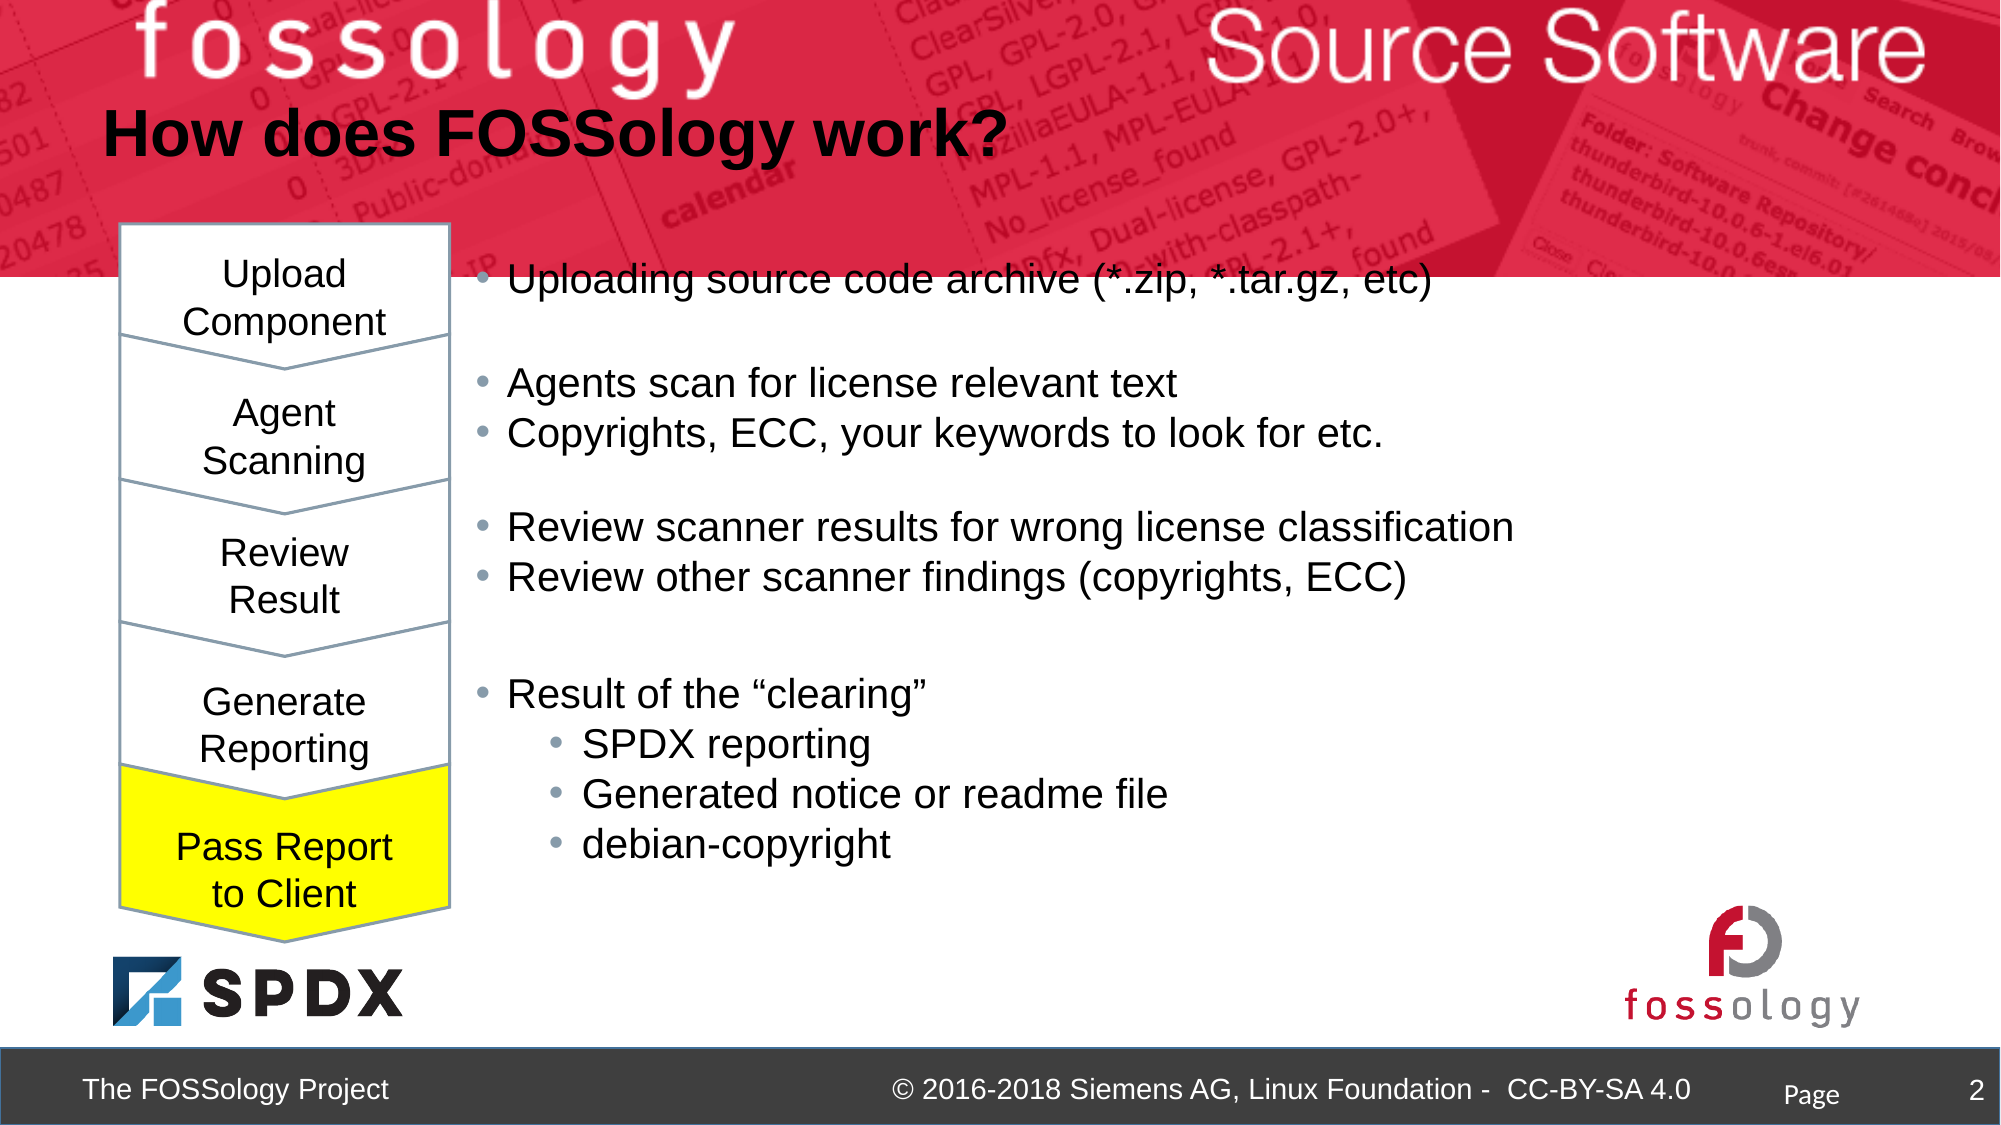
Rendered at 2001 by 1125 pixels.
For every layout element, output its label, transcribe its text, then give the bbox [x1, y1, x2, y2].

text_box Generate Reporting [126, 655, 443, 778]
text_box Agents scan for license relevant text Copyrights, ECC, your keywords to look for etc. [475, 353, 1893, 460]
picture [0, 0, 2001, 277]
text_box Review scanner results for wrong license classification Review other scanner findings (copyrights, ECC) [475, 497, 1893, 604]
picture [1621, 901, 1863, 1031]
text_box Pass Report to Client [126, 800, 443, 923]
text_box Page [1637, 1060, 1862, 1125]
text_box How does FOSSology work? [0, 0, 2000, 208]
text_box Uploading source code archive (*.zip, *.tar.gz, etc) [475, 251, 1893, 302]
text_box [195, 923, 375, 942]
picture [113, 956, 403, 1026]
text_box [119, 223, 450, 227]
text_box [119, 351, 450, 909]
text_box Review Result [126, 506, 443, 629]
text_box Agent Scanning [126, 367, 443, 490]
text_box Upload Component [119, 227, 450, 351]
text_box Result of the “clearing” SPDX reporting Generated notice or readme file debian-copyright [475, 657, 1893, 877]
